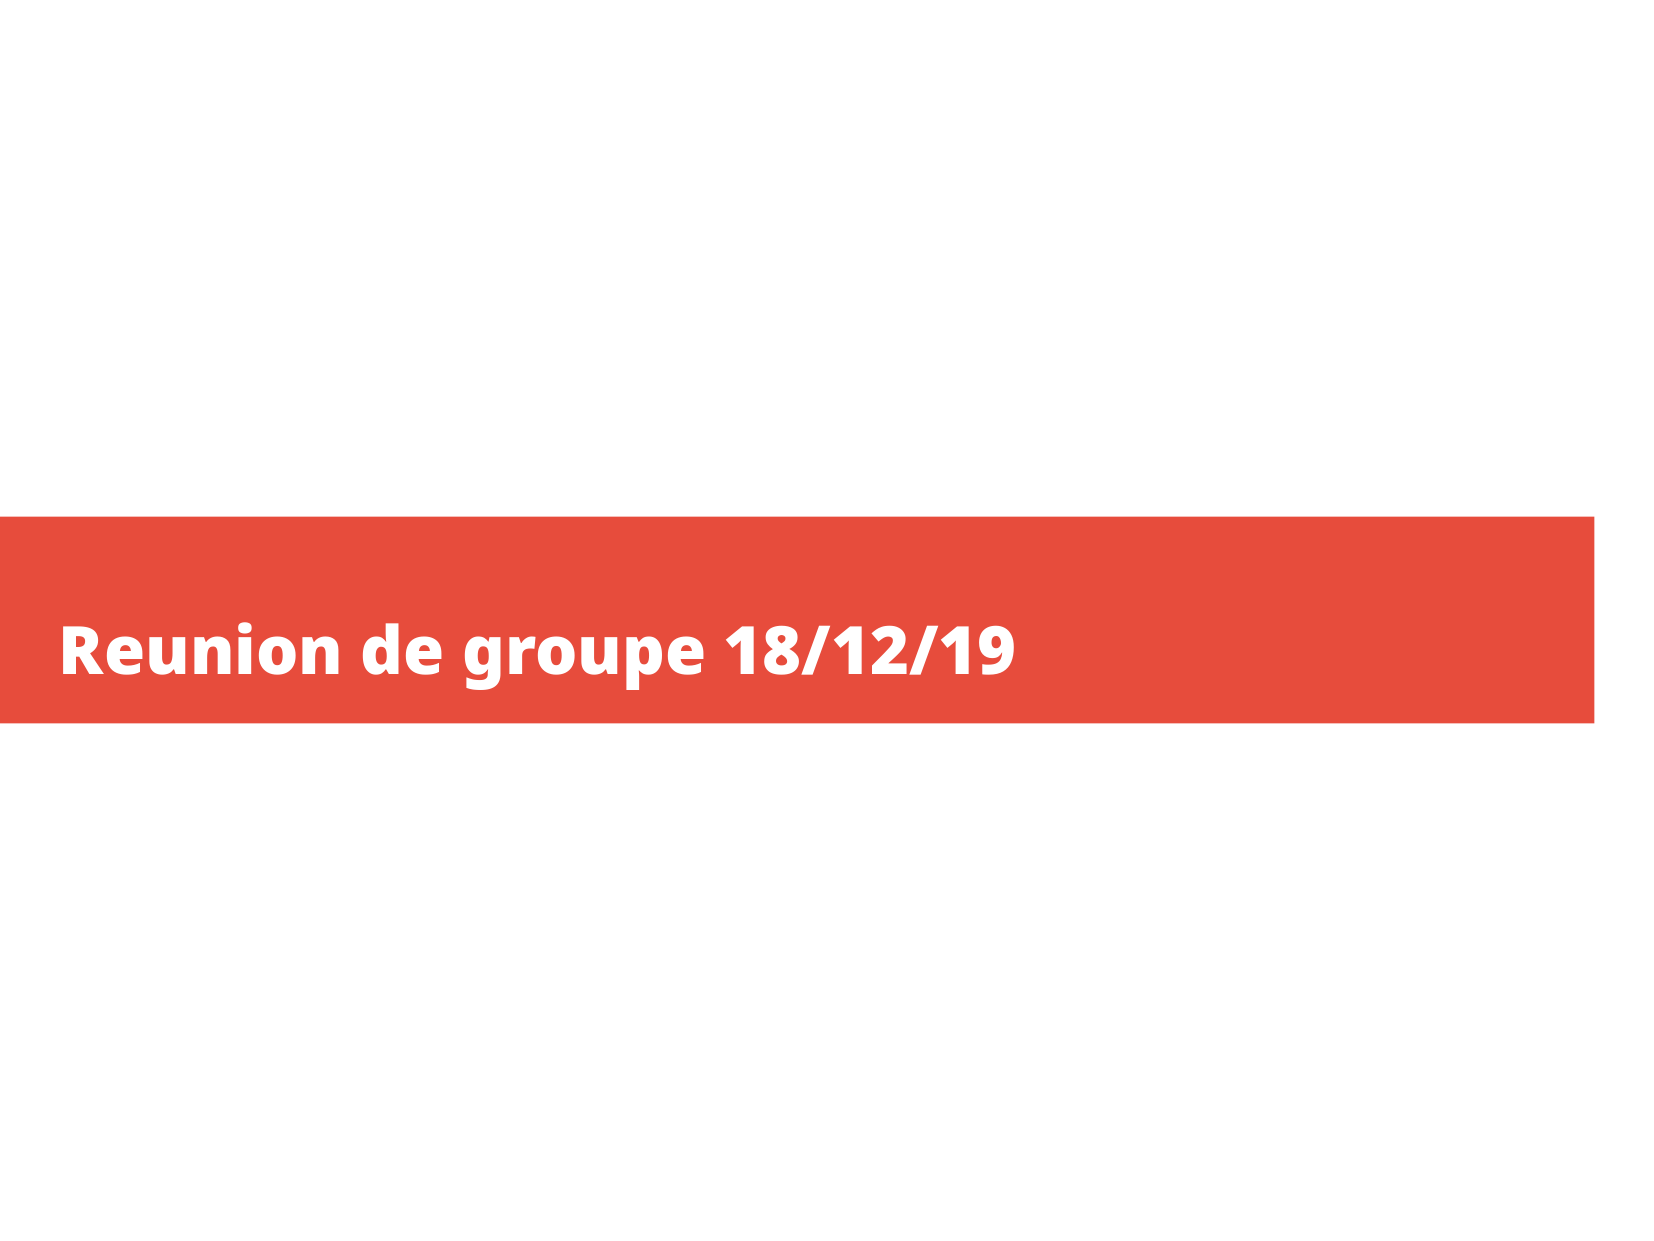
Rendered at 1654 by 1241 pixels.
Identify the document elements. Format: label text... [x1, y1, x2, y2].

title Reunion de groupe 18/12/19 [59, 546, 1595, 694]
